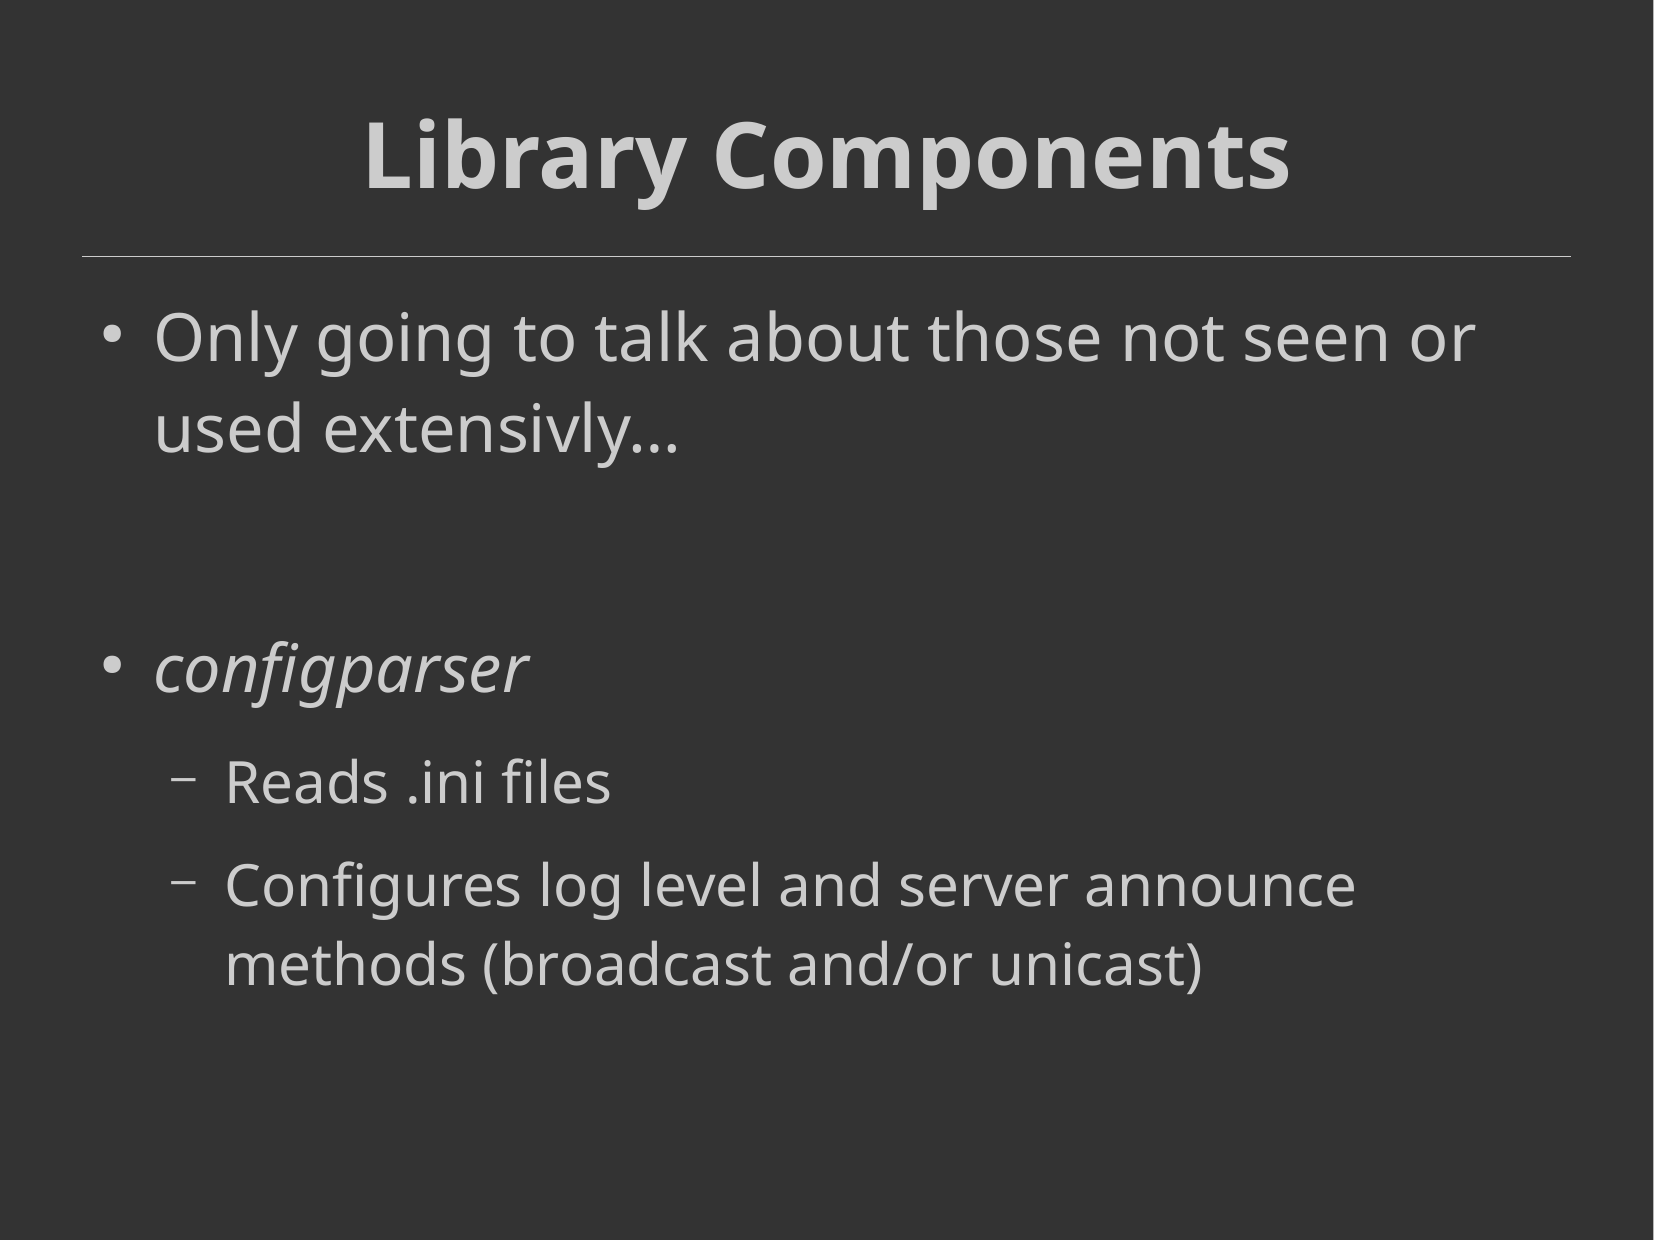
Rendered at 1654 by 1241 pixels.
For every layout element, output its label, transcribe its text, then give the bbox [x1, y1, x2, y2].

list Only going to talk about those not seen or used extensivly… configparser Reads .ini files Configures log level and server announce methods (broadcast and/or unicast) [82, 290, 1571, 1182]
title Library Components [82, 49, 1571, 257]
